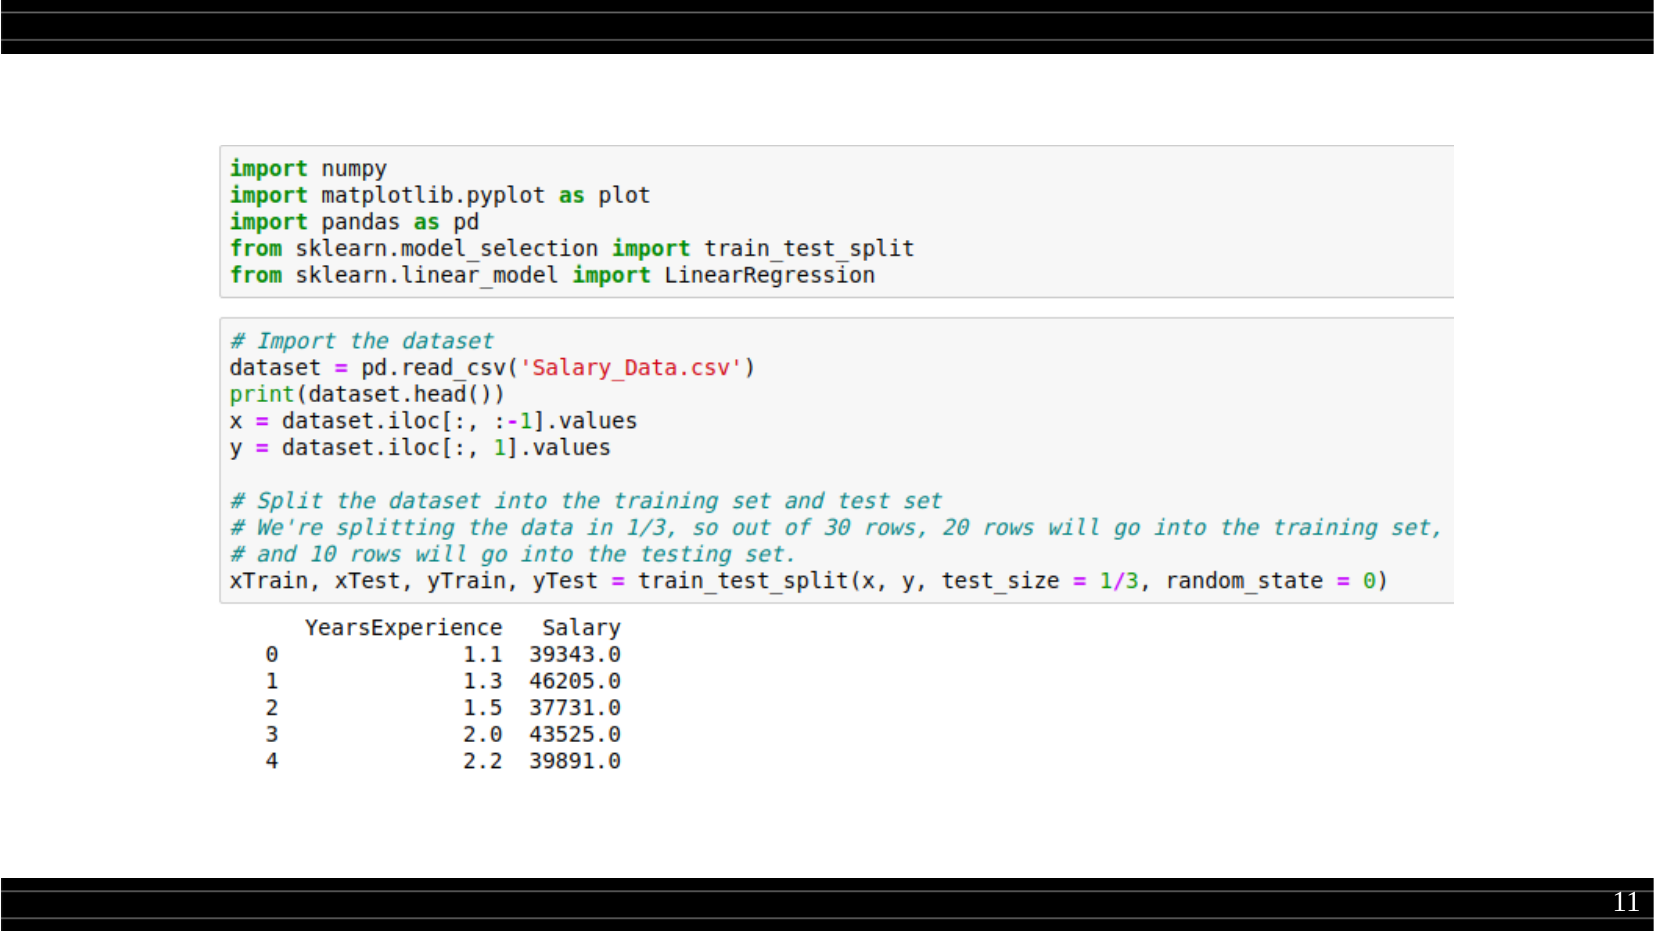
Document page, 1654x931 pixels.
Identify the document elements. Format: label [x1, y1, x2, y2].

picture [1, 0, 1654, 54]
picture [1, 878, 1654, 931]
picture [207, 145, 1454, 789]
